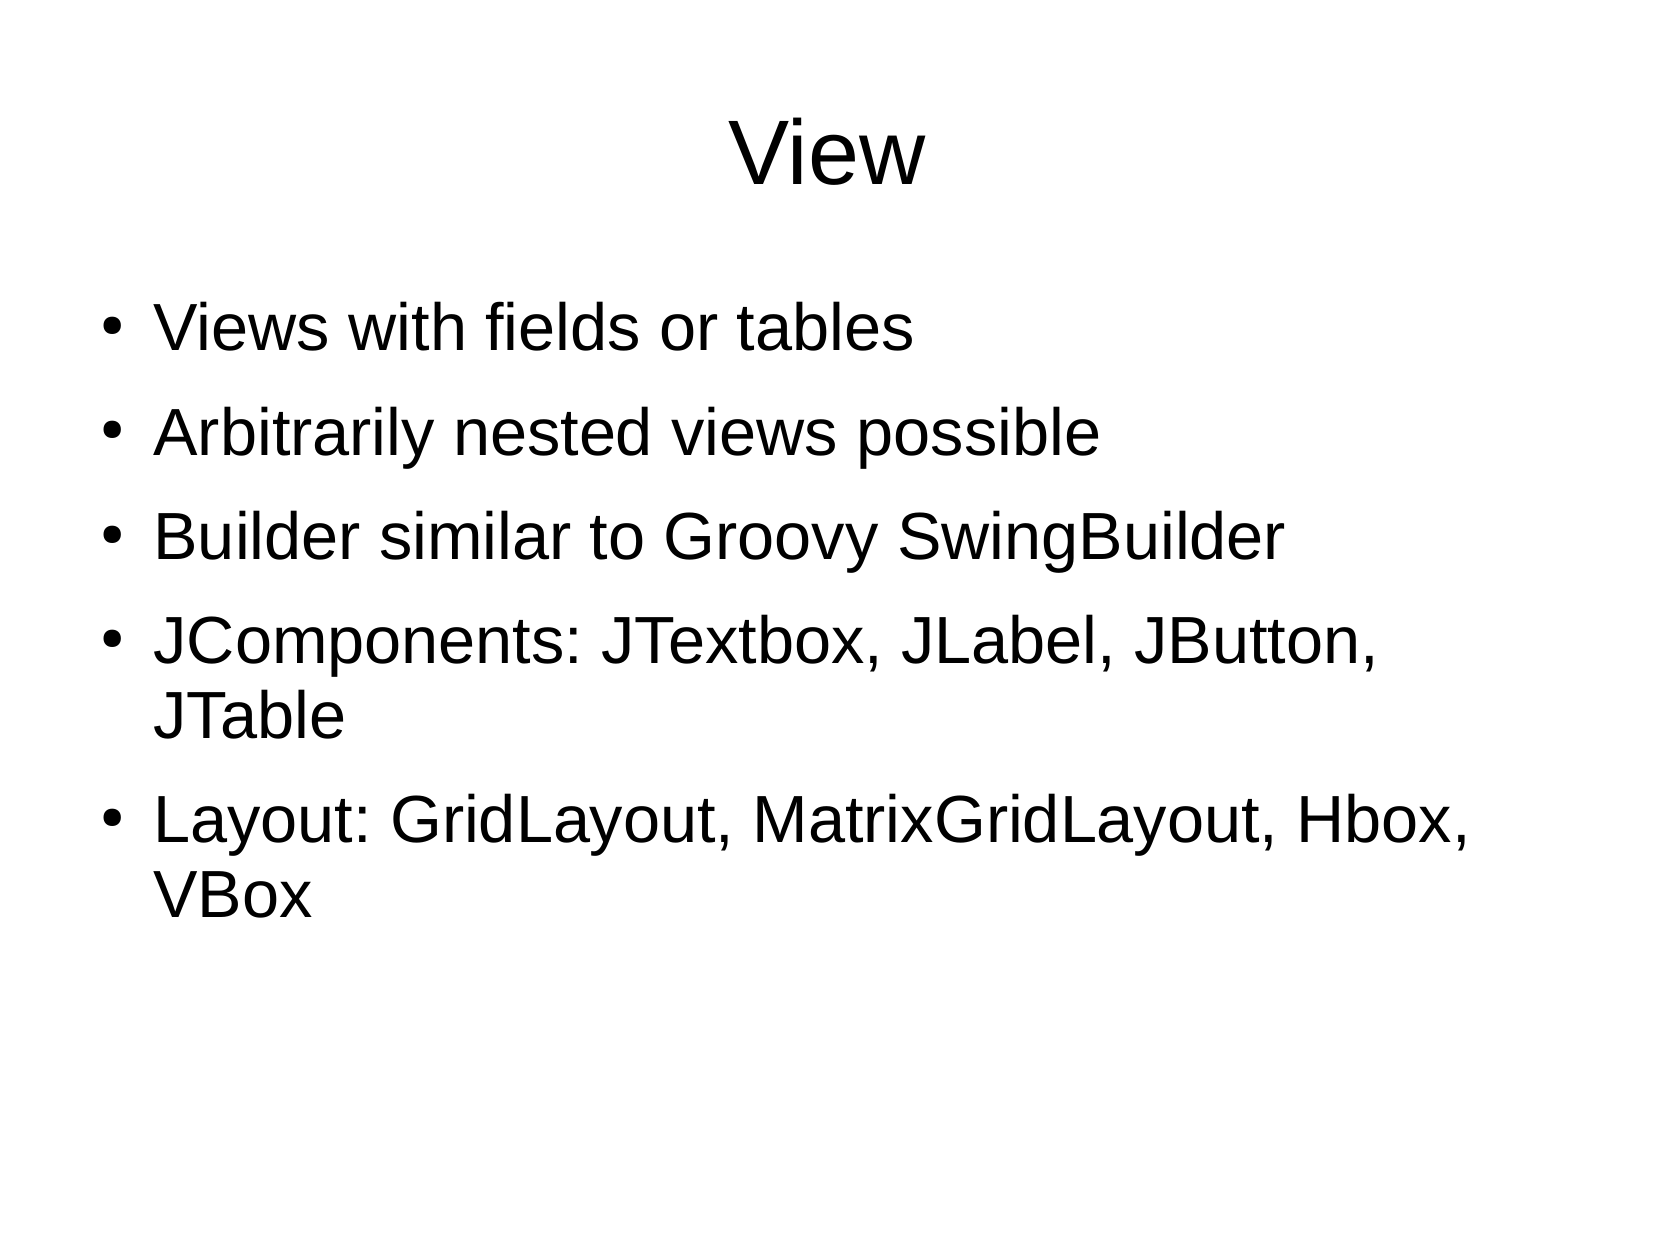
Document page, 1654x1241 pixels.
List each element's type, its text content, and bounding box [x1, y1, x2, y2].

list Views with fields or tables Arbitrarily nested views possible Builder similar to Groovy SwingBuilder JComponents: JTextbox, JLabel, JButton, JTable Layout: GridLayout, MatrixGridLayout, Hbox, VBox [82, 290, 1571, 1134]
title View [82, 49, 1571, 257]
